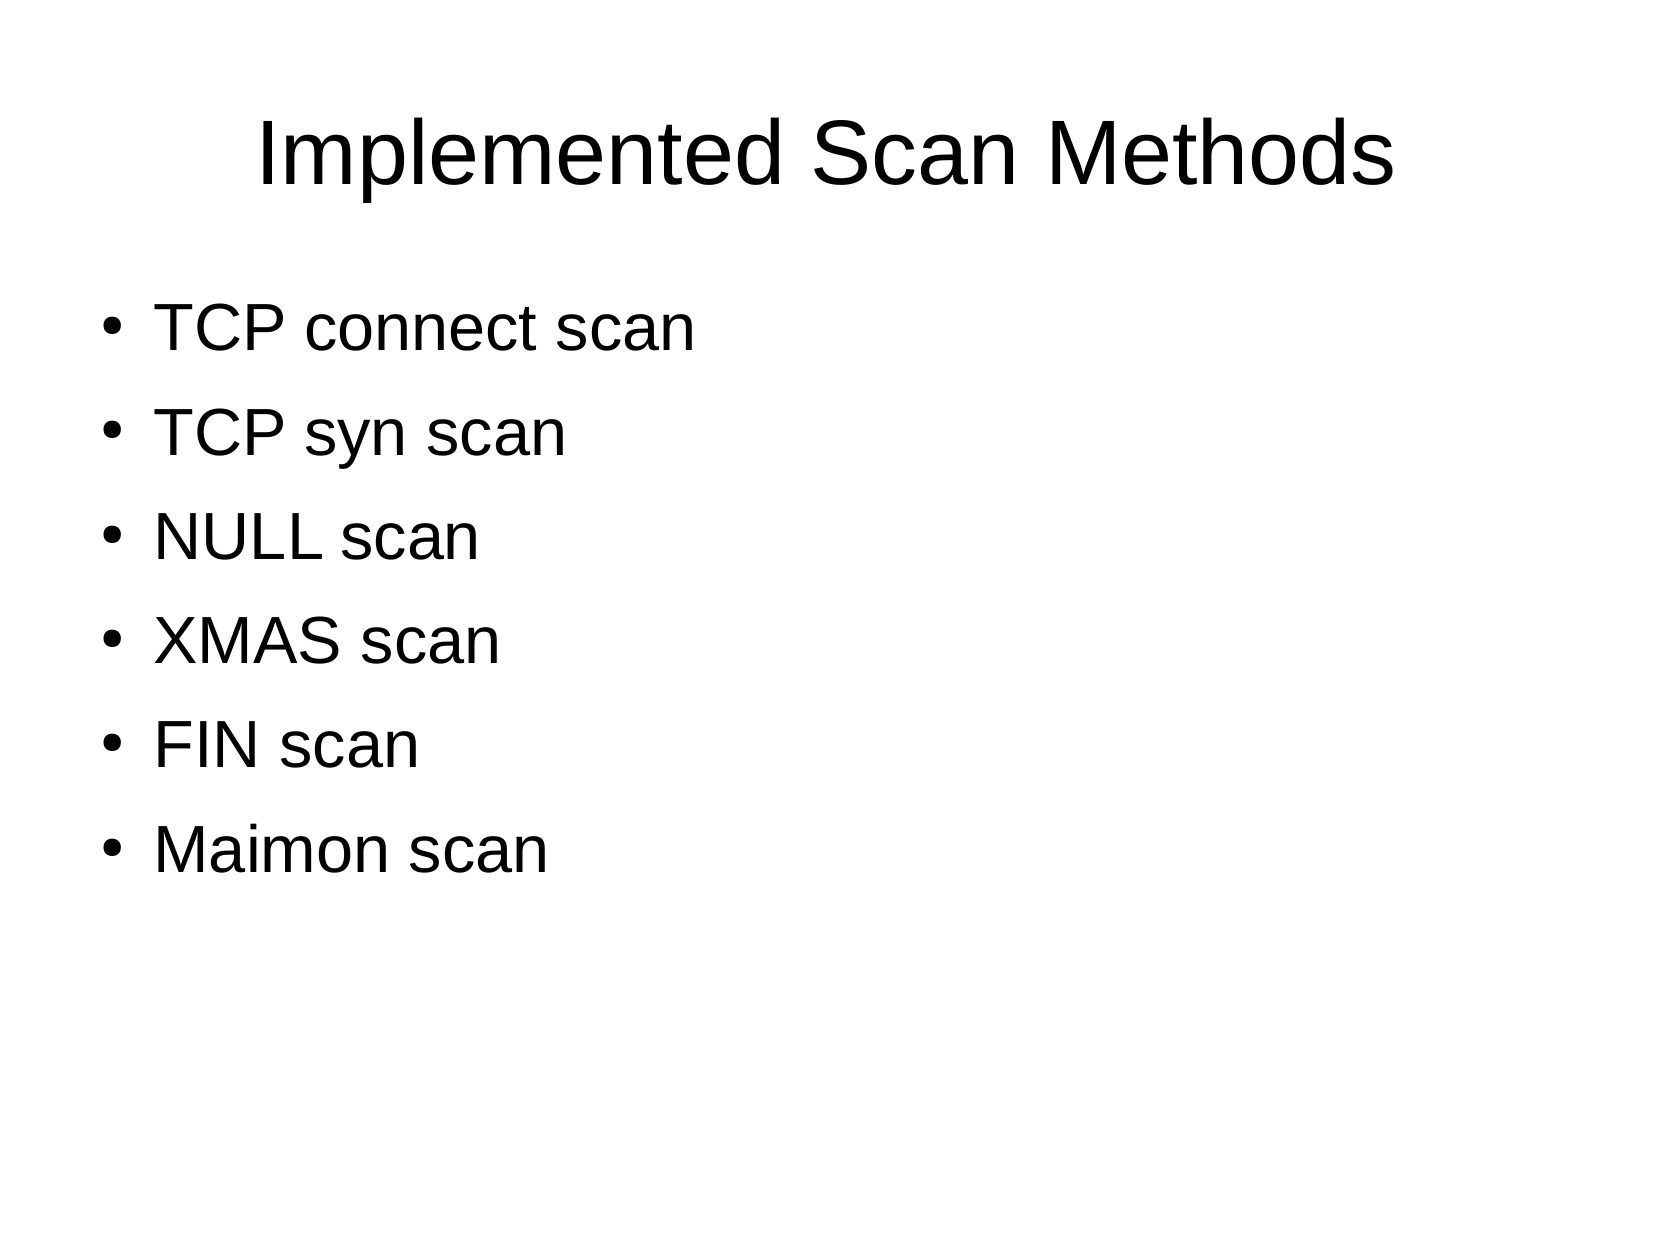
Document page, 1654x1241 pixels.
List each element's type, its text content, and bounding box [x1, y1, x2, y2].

list TCP connect scan TCP syn scan NULL scan XMAS scan FIN scan Maimon scan [82, 290, 1571, 1010]
title Implemented Scan Methods [82, 49, 1571, 257]
